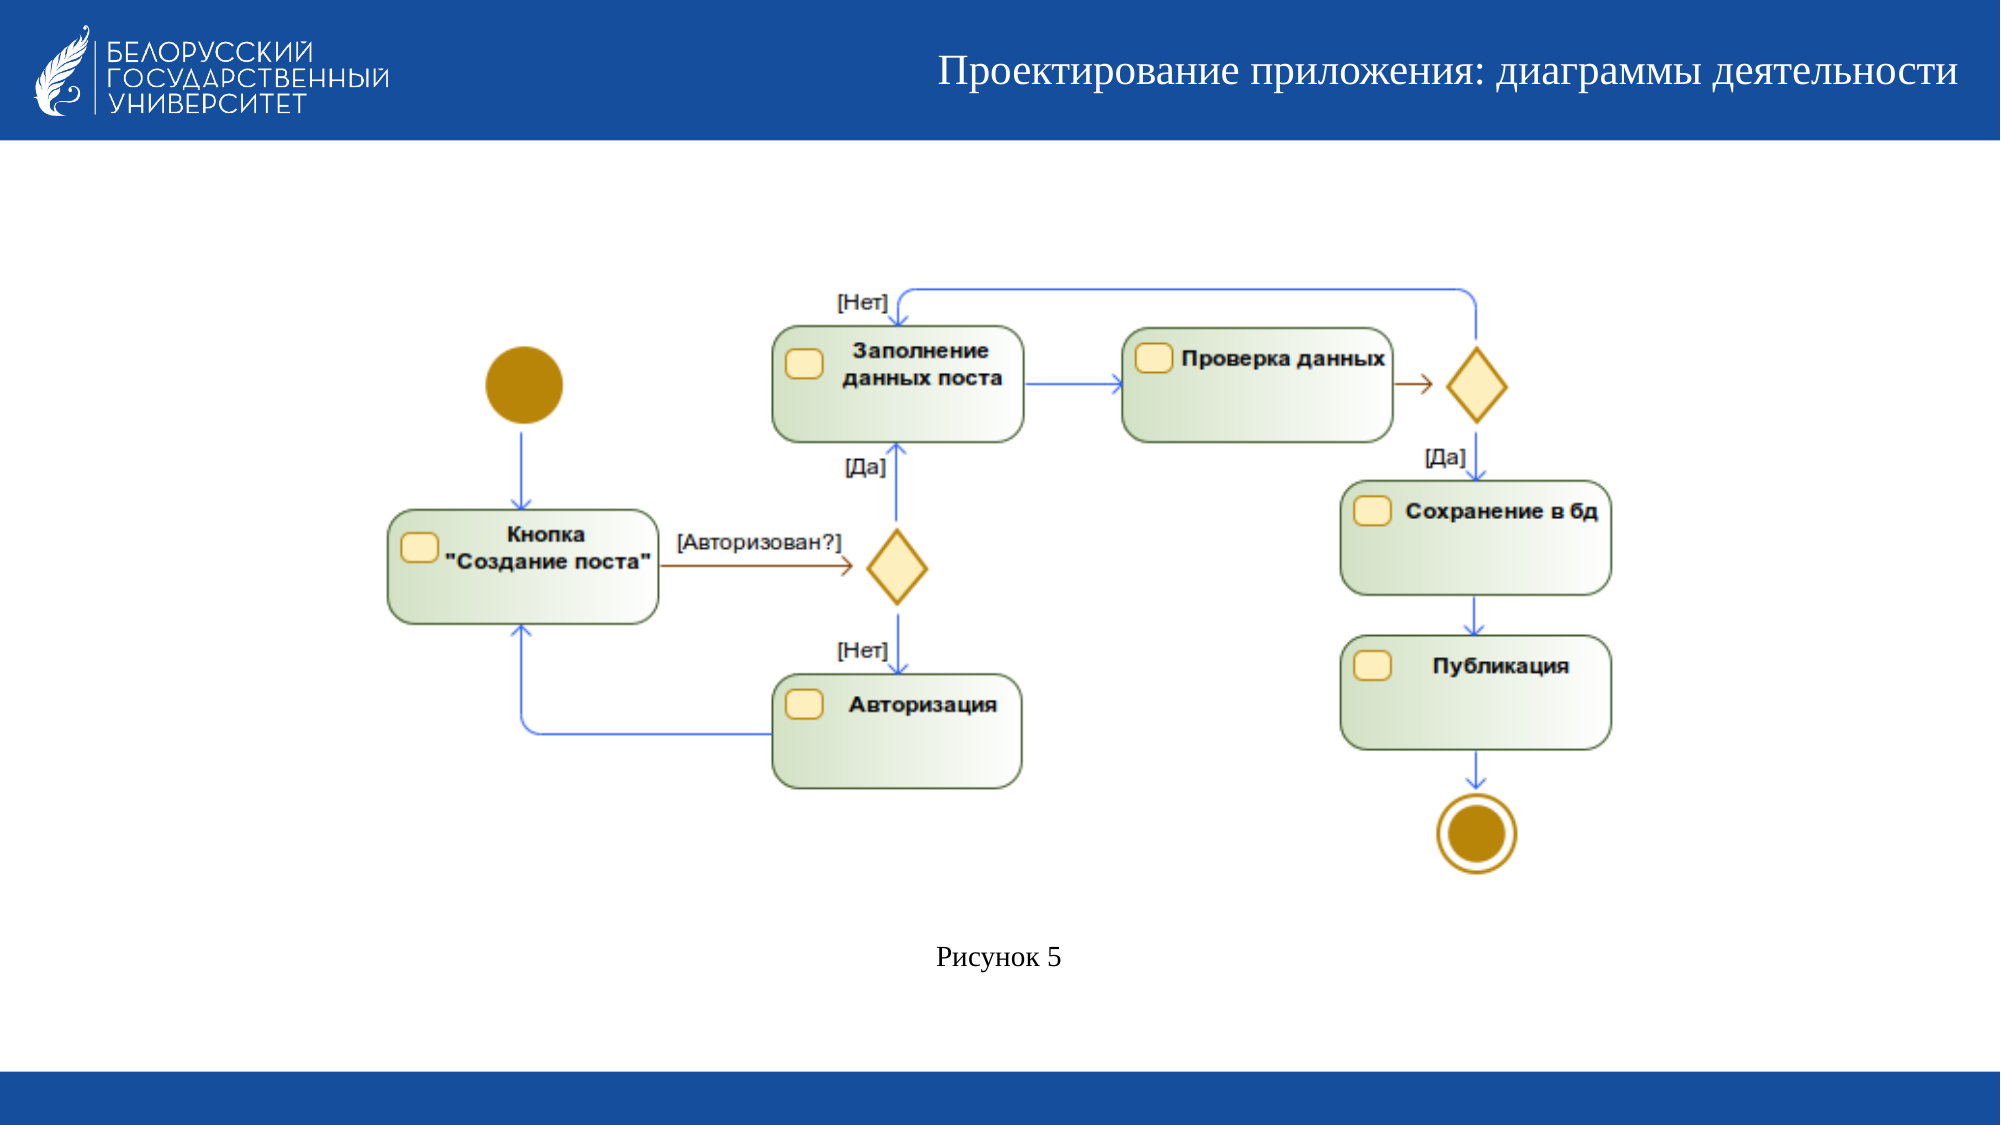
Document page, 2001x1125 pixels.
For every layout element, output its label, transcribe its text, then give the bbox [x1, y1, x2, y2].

picture [368, 225, 1632, 900]
text_box Рисунок 5 [921, 922, 1079, 988]
title Проектирование приложения: диаграммы деятельности [537, 6, 1975, 134]
picture [33, 25, 388, 116]
